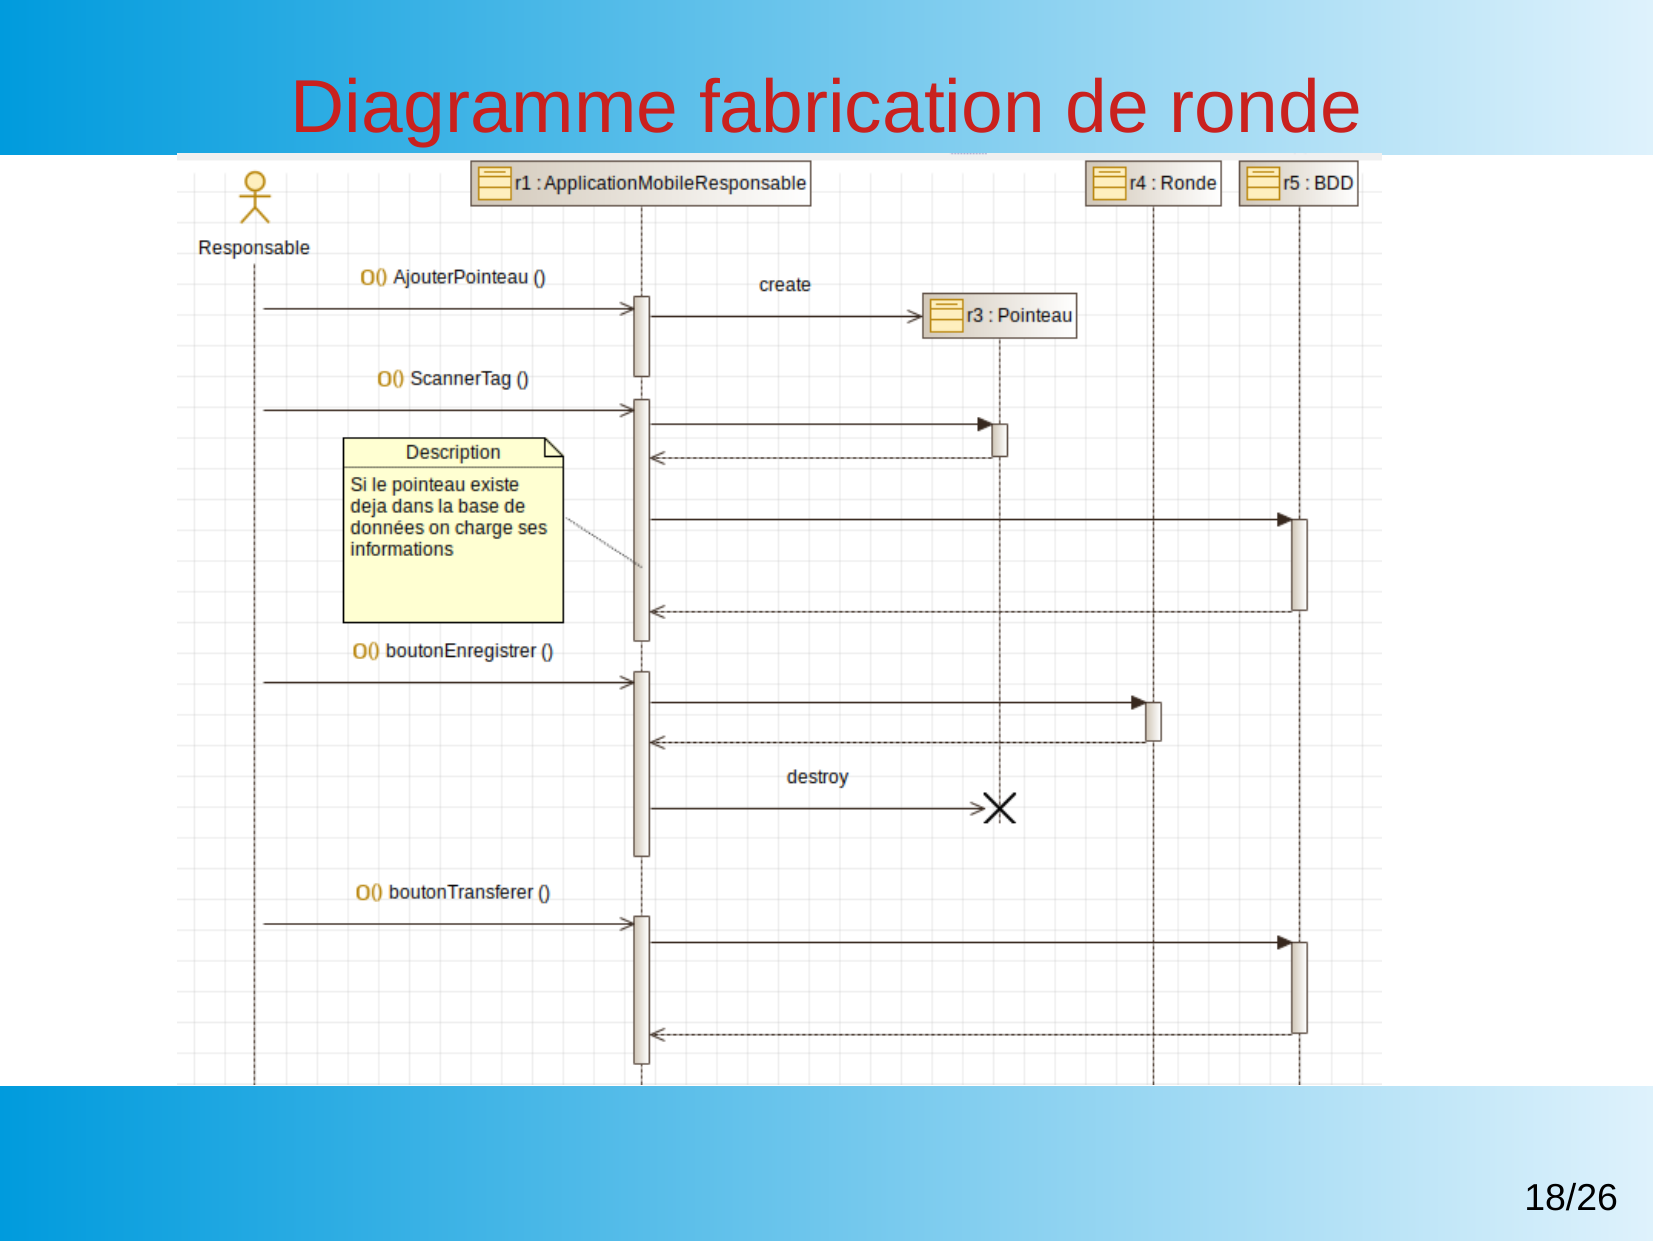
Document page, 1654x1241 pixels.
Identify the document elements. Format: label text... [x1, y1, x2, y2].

title Diagramme fabrication de ronde [82, 35, 1571, 178]
text_box <numéro>/26 [1509, 1169, 1654, 1240]
picture [177, 153, 1382, 1085]
